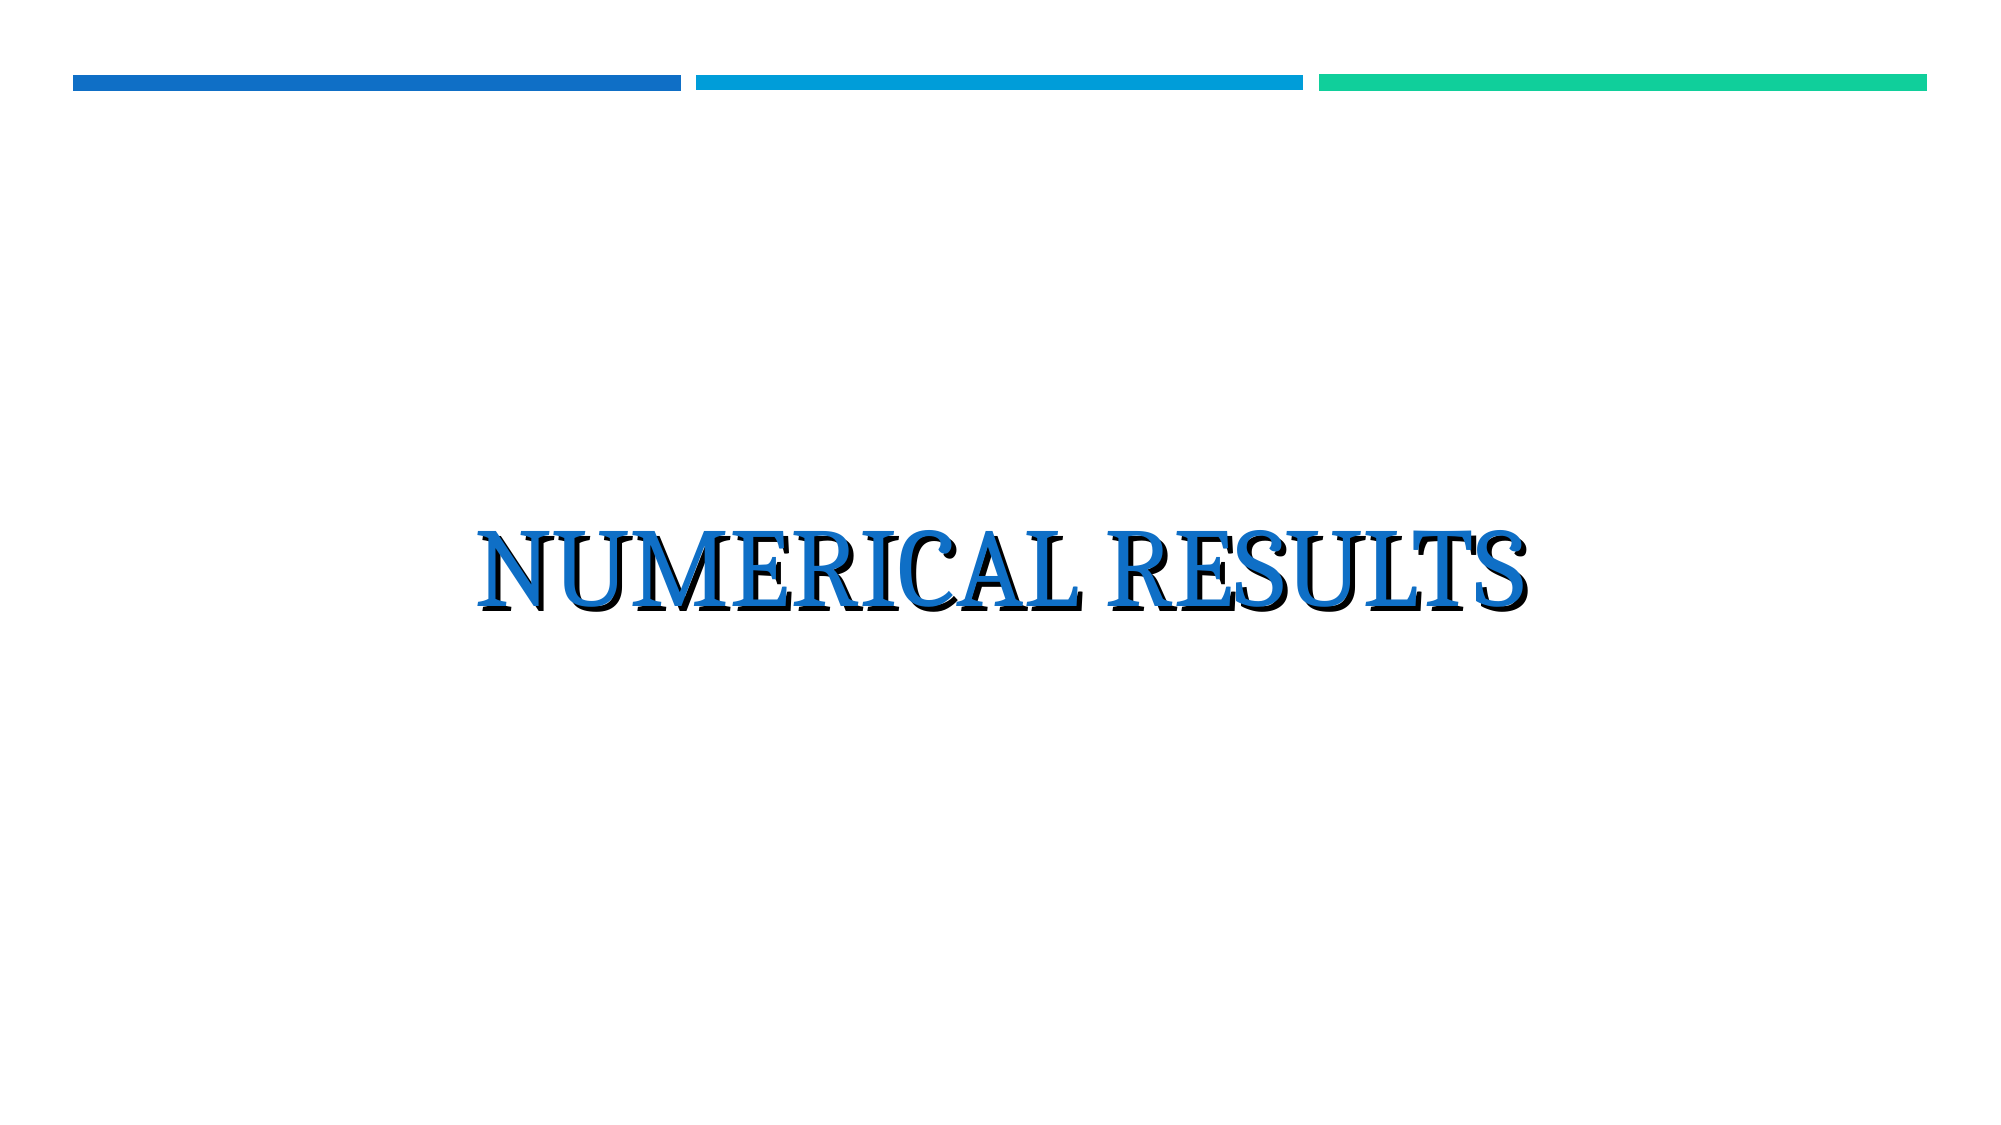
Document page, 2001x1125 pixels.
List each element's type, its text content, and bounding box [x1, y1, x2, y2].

text_box NUMERICAL RESULTS [459, 487, 1541, 637]
